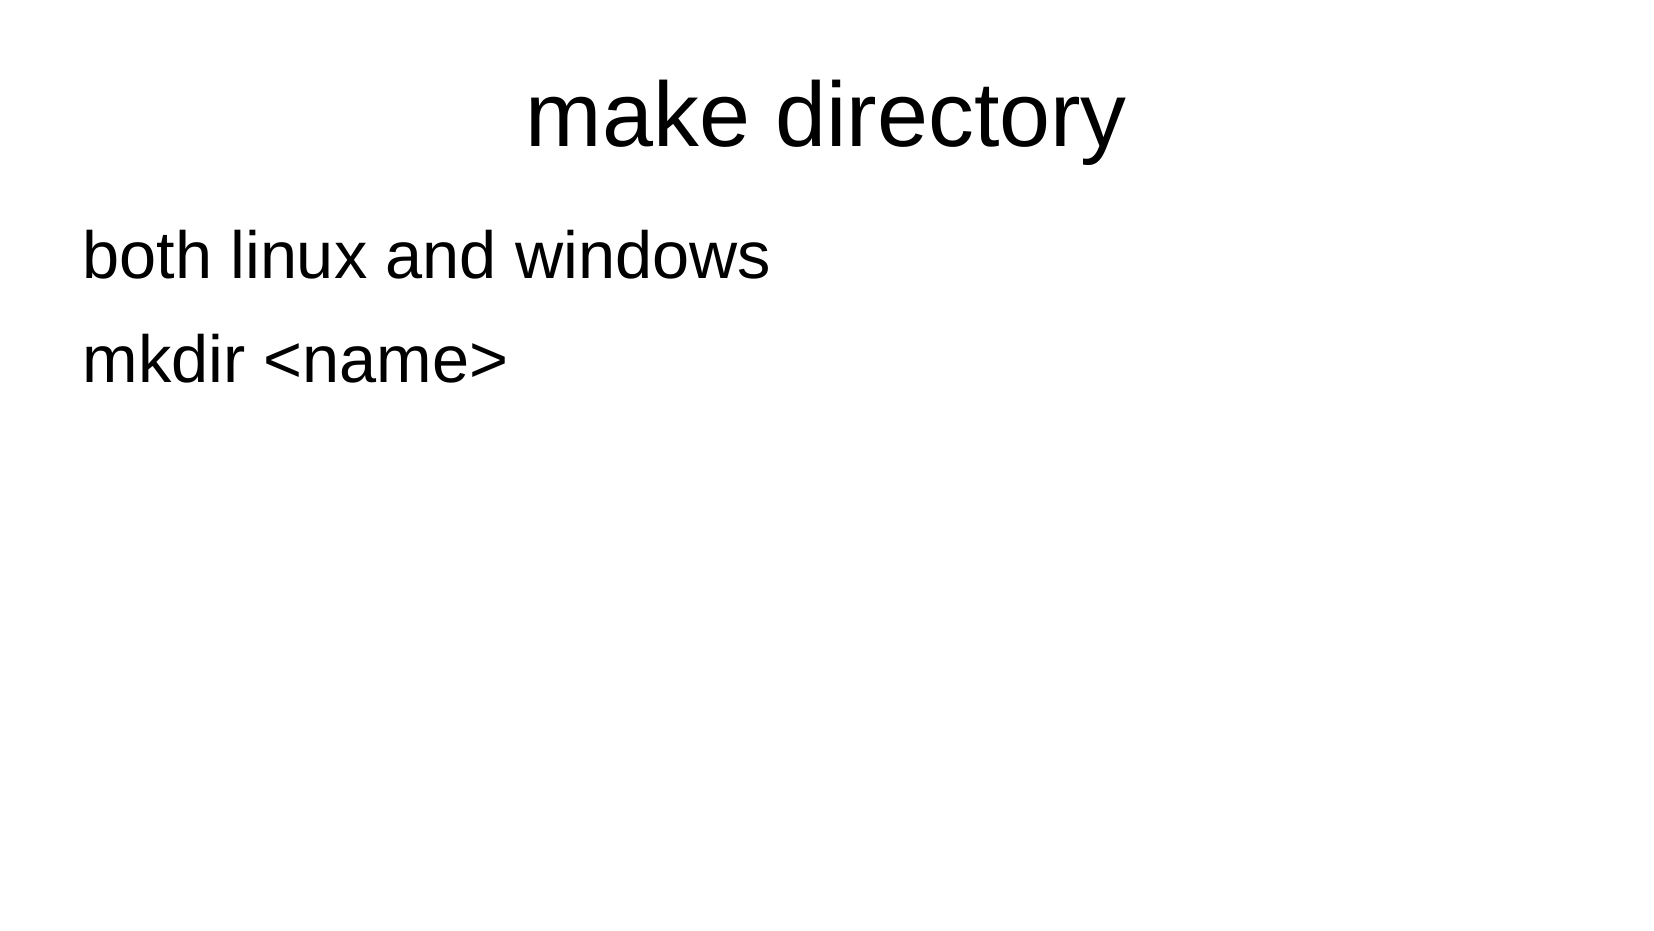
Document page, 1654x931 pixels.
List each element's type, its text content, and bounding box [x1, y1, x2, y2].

list both linux and windows mkdir <name> [82, 217, 1571, 758]
title make directory [82, 37, 1571, 193]
